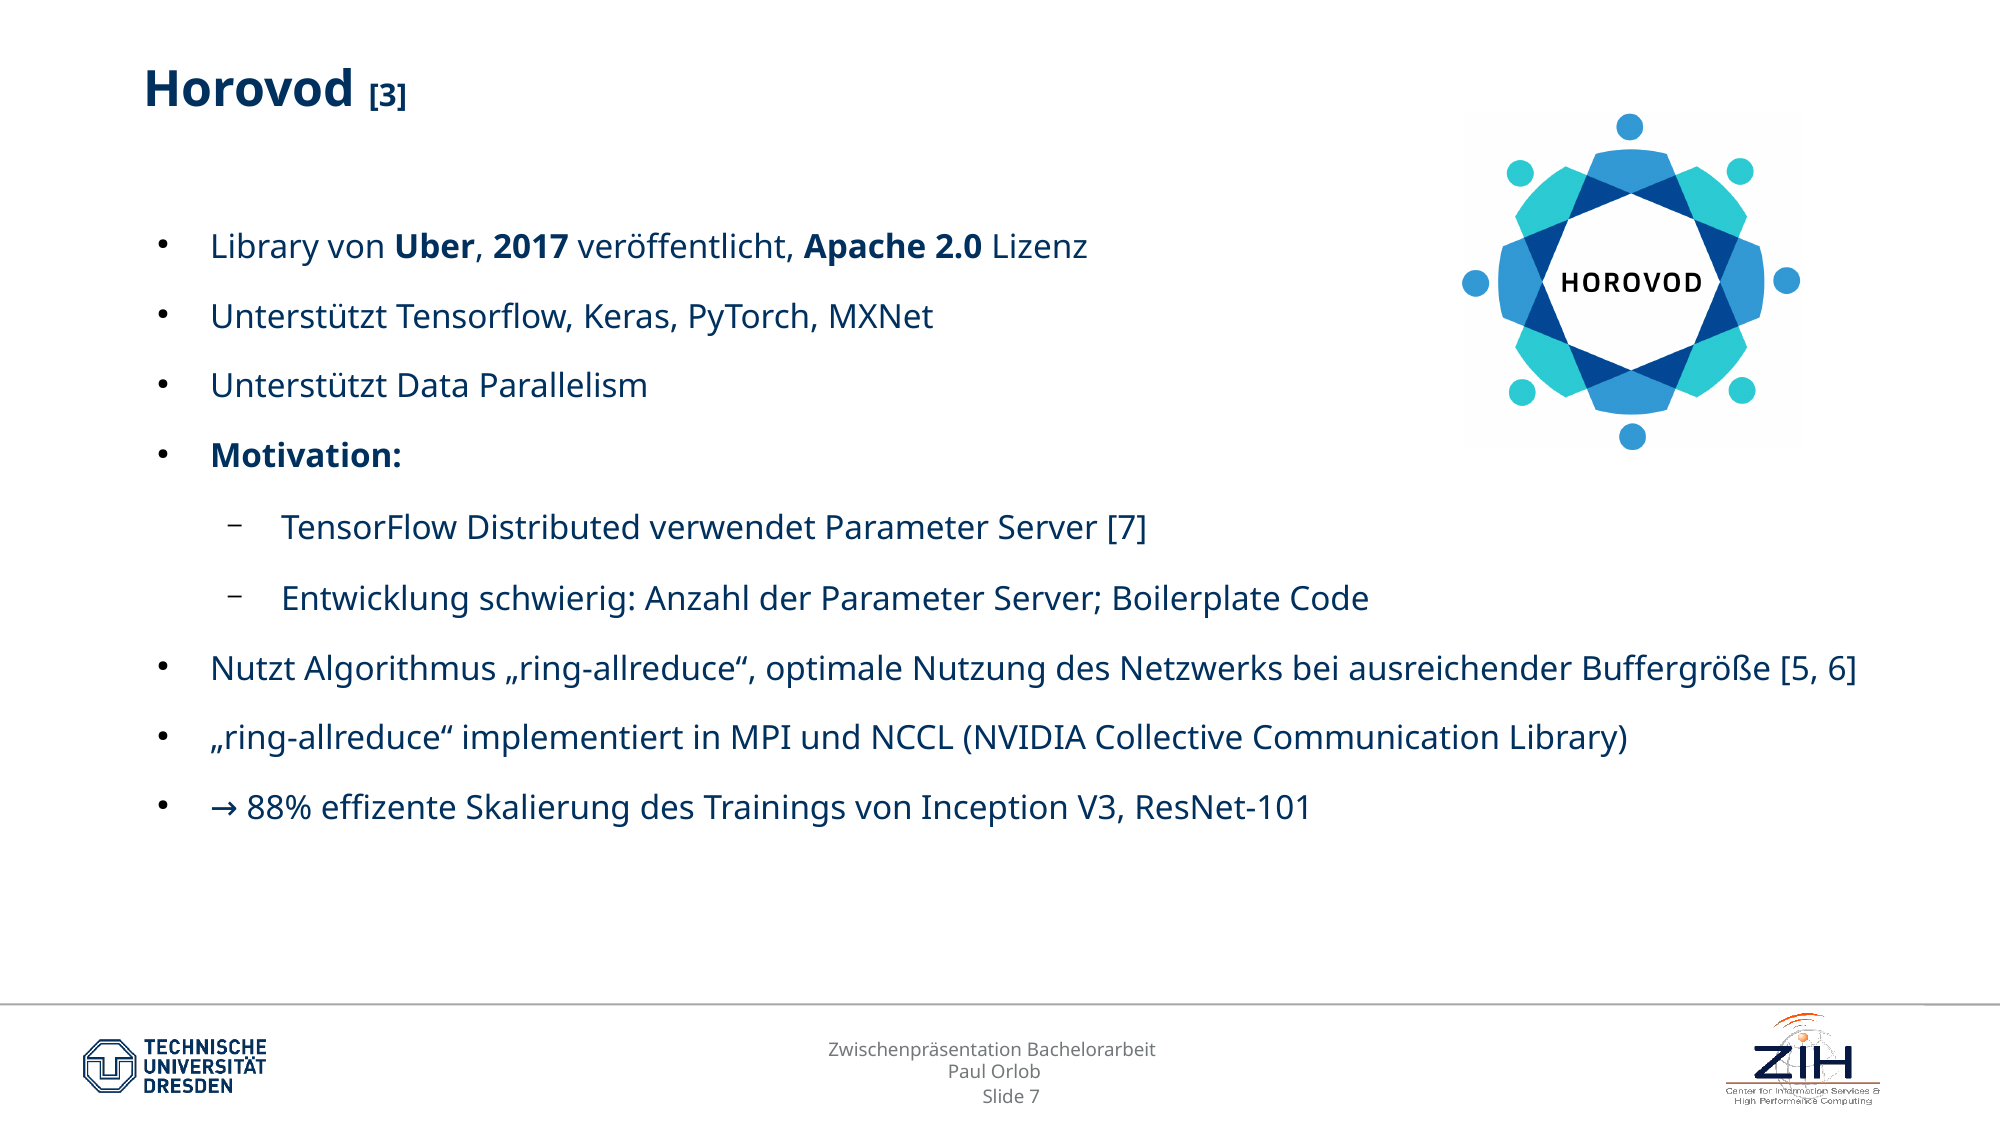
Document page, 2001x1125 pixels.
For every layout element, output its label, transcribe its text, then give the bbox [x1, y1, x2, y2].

picture [83, 1039, 266, 1093]
picture [1462, 112, 1801, 451]
picture [1726, 1013, 1880, 1105]
list Library von Uber, 2017 veröffentlicht, Apache 2.0 Lizenz Unterstützt Tensorflow, Keras, PyTorch, MXNet Unterstützt Data Parallelism Motivation: TensorFlow Distributed verwendet Parameter Server [7] Entwicklung schwierig: Anzahl der Parameter Server; Boilerplate Code Nutzt Algorithmus „ring-allreduce“, optimale Nutzung des Netzwerks bei ausreichender Buffergröße [5, 6] „ring-allreduce“ implementiert in MPI und NCCL (NVIDIA Collective Communication Library) → 88% effizente Skalierung des Trainings von Inception V3, ResNet-101 [139, 224, 1876, 938]
title Horovod [3] [143, 56, 1880, 169]
